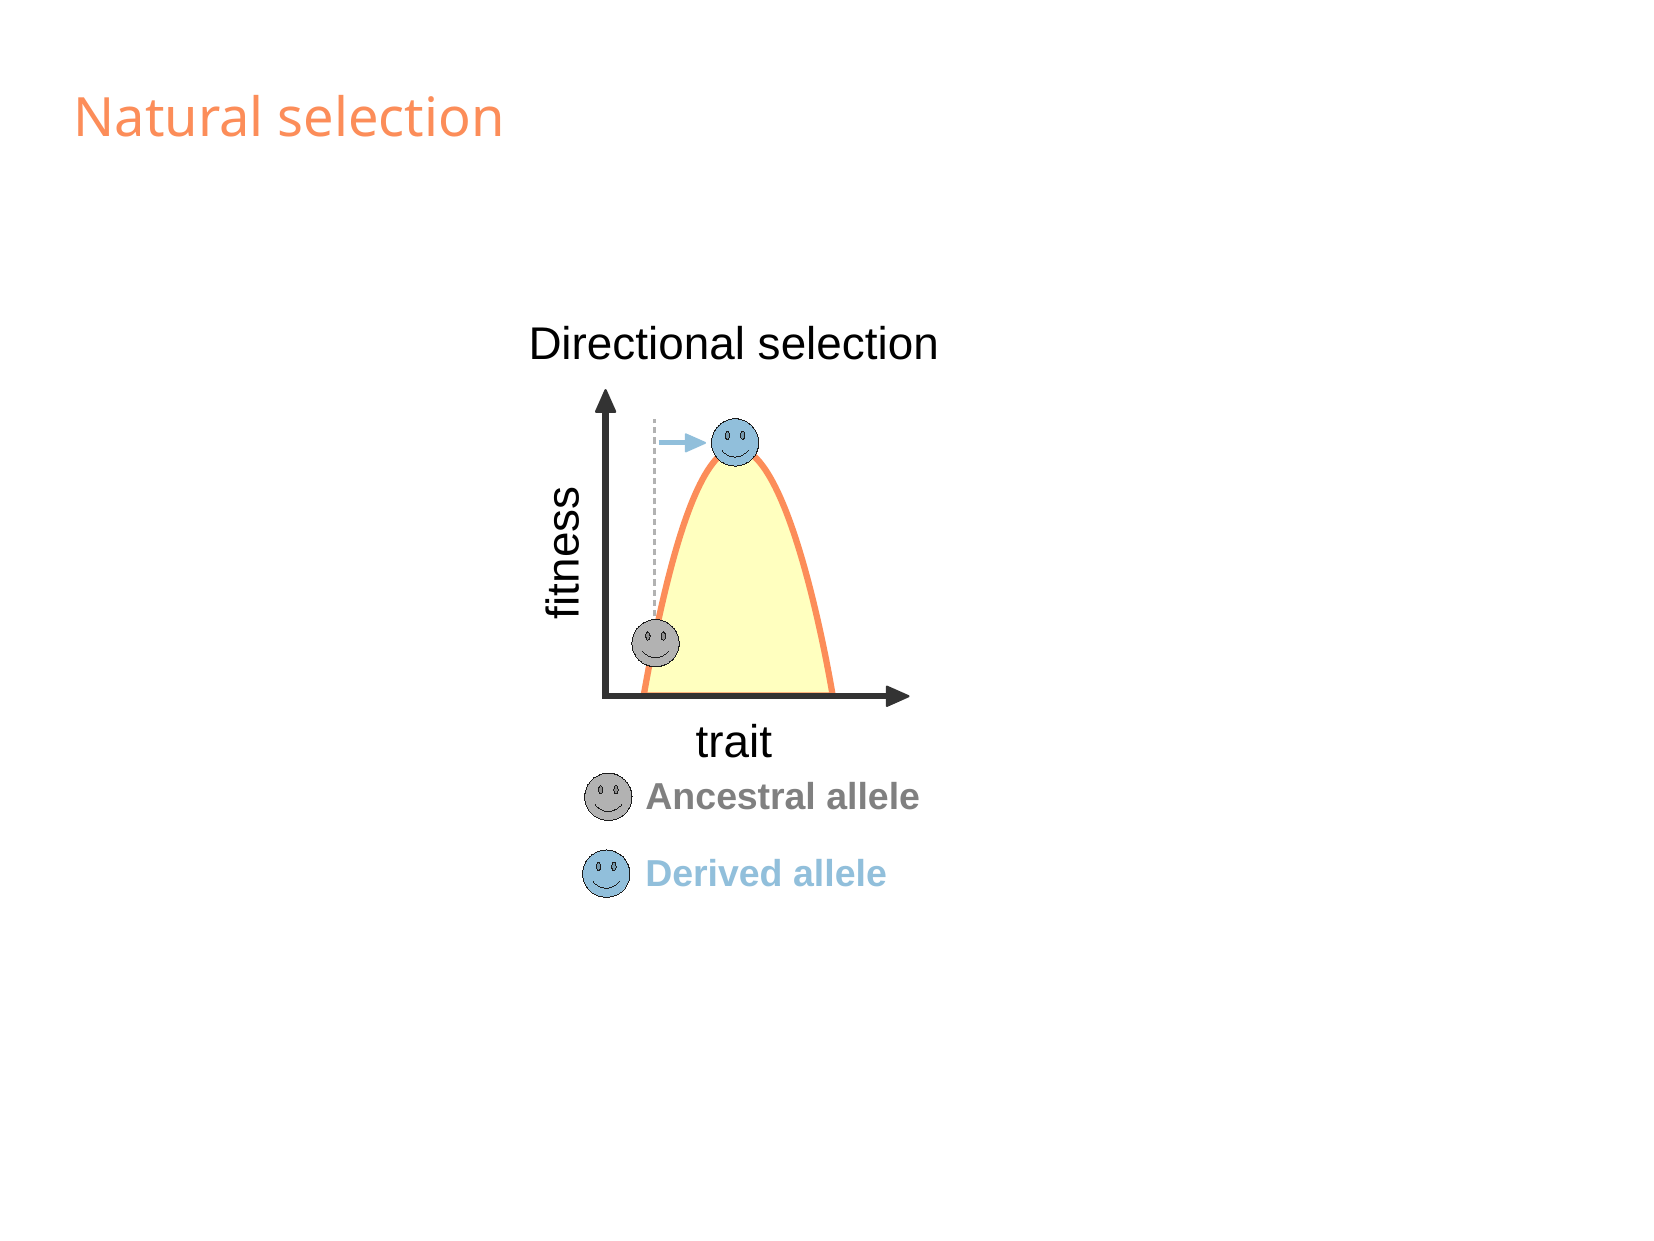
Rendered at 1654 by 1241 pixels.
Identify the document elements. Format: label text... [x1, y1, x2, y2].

text_box Natural selection [59, 70, 1477, 147]
text_box Ancestral allele [630, 767, 945, 825]
text_box [631, 418, 833, 693]
text_box trait [639, 708, 829, 775]
text_box [582, 849, 630, 898]
text_box fitness [529, 458, 596, 648]
text_box Derived allele [630, 844, 934, 902]
text_box Directional selection [513, 310, 975, 382]
text_box [584, 773, 630, 821]
